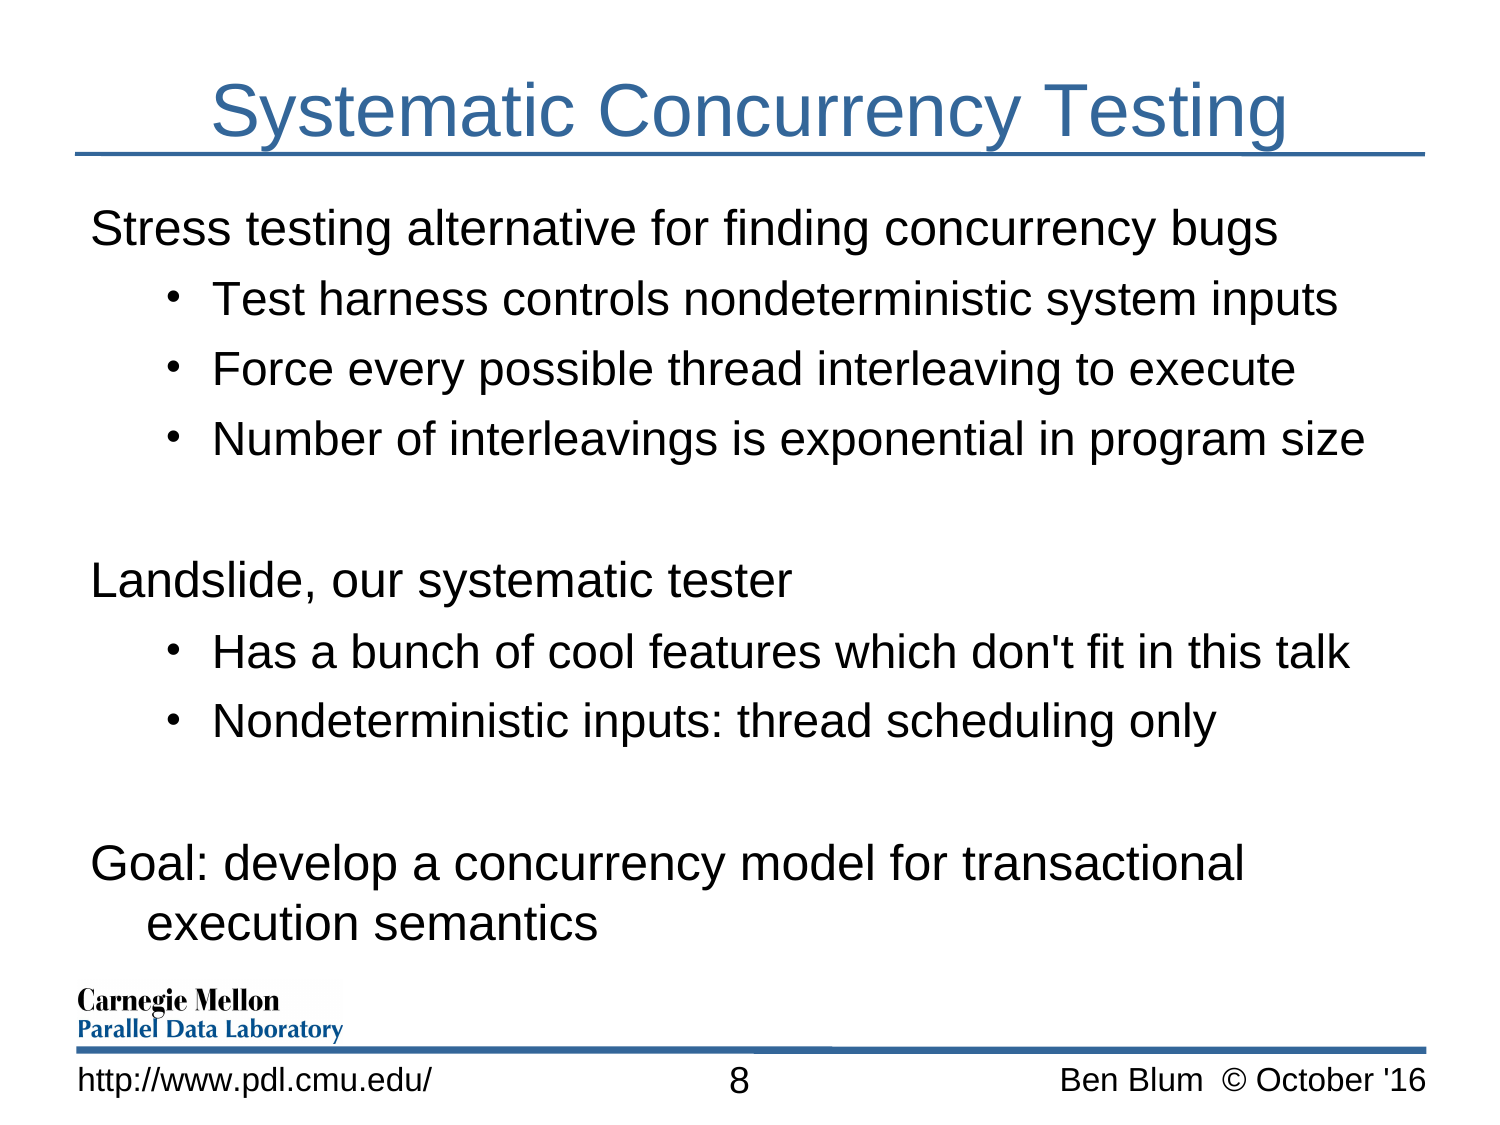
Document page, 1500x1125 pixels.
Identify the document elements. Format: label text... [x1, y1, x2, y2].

list Stress testing alternative for finding concurrency bugs Test harness controls nondeterministic system inputs Force every possible thread interleaving to execute Number of interleavings is exponential in program size Landslide, our systematic tester Has a bunch of cool features which don't fit in this talk Nondeterministic inputs: thread scheduling only Goal: develop a concurrency model for transactional execution semantics [75, 187, 1426, 959]
title Systematic Concurrency Testing [112, 50, 1388, 163]
picture [77, 979, 343, 1044]
